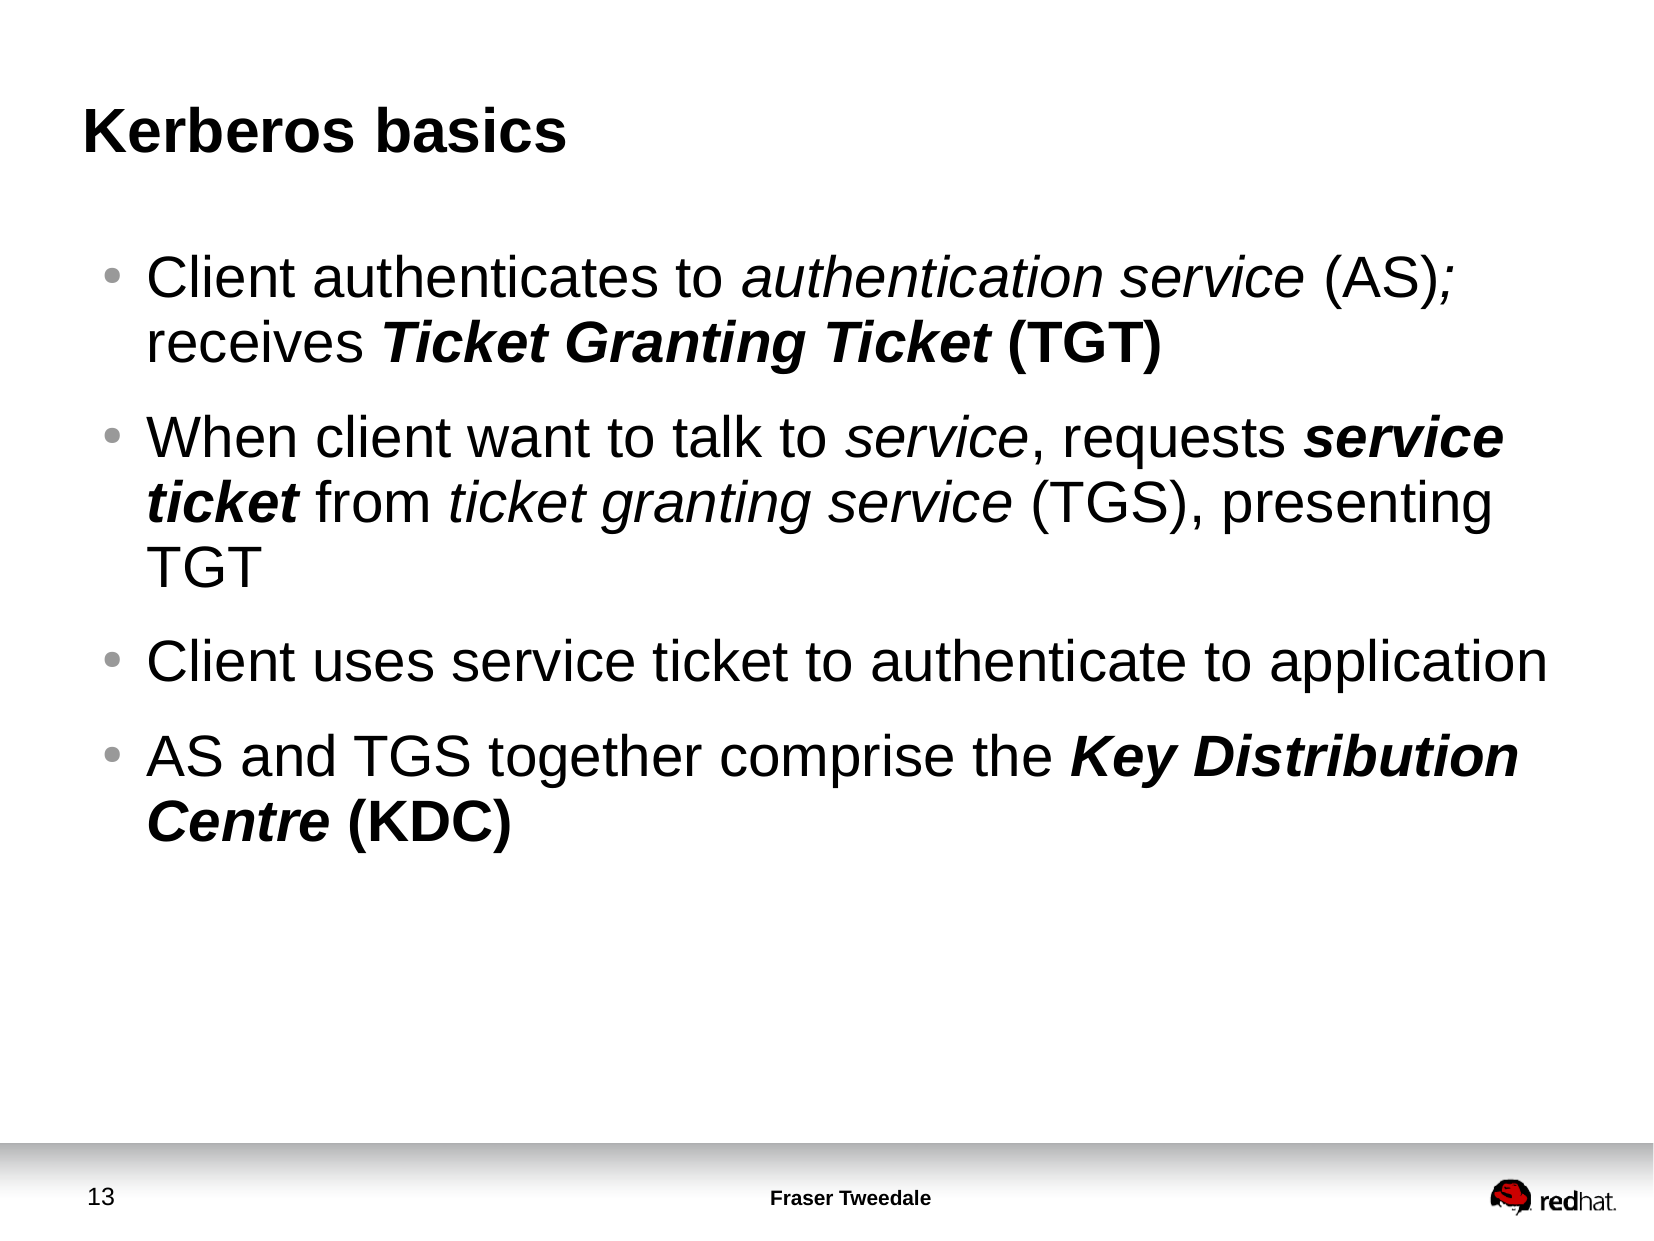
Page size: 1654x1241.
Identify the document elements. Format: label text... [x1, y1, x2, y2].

picture [0, 1143, 1654, 1241]
title Kerberos basics [82, 37, 1571, 226]
list Client authenticates to authentication service (AS); receives Ticket Granting Ticket (TGT) When client want to talk to service, requests service ticket from ticket granting service (TGS), presenting TGT Client uses service ticket to authenticate to application AS and TGS together comprise the Key Distribution Centre (KDC) [86, 244, 1576, 1039]
